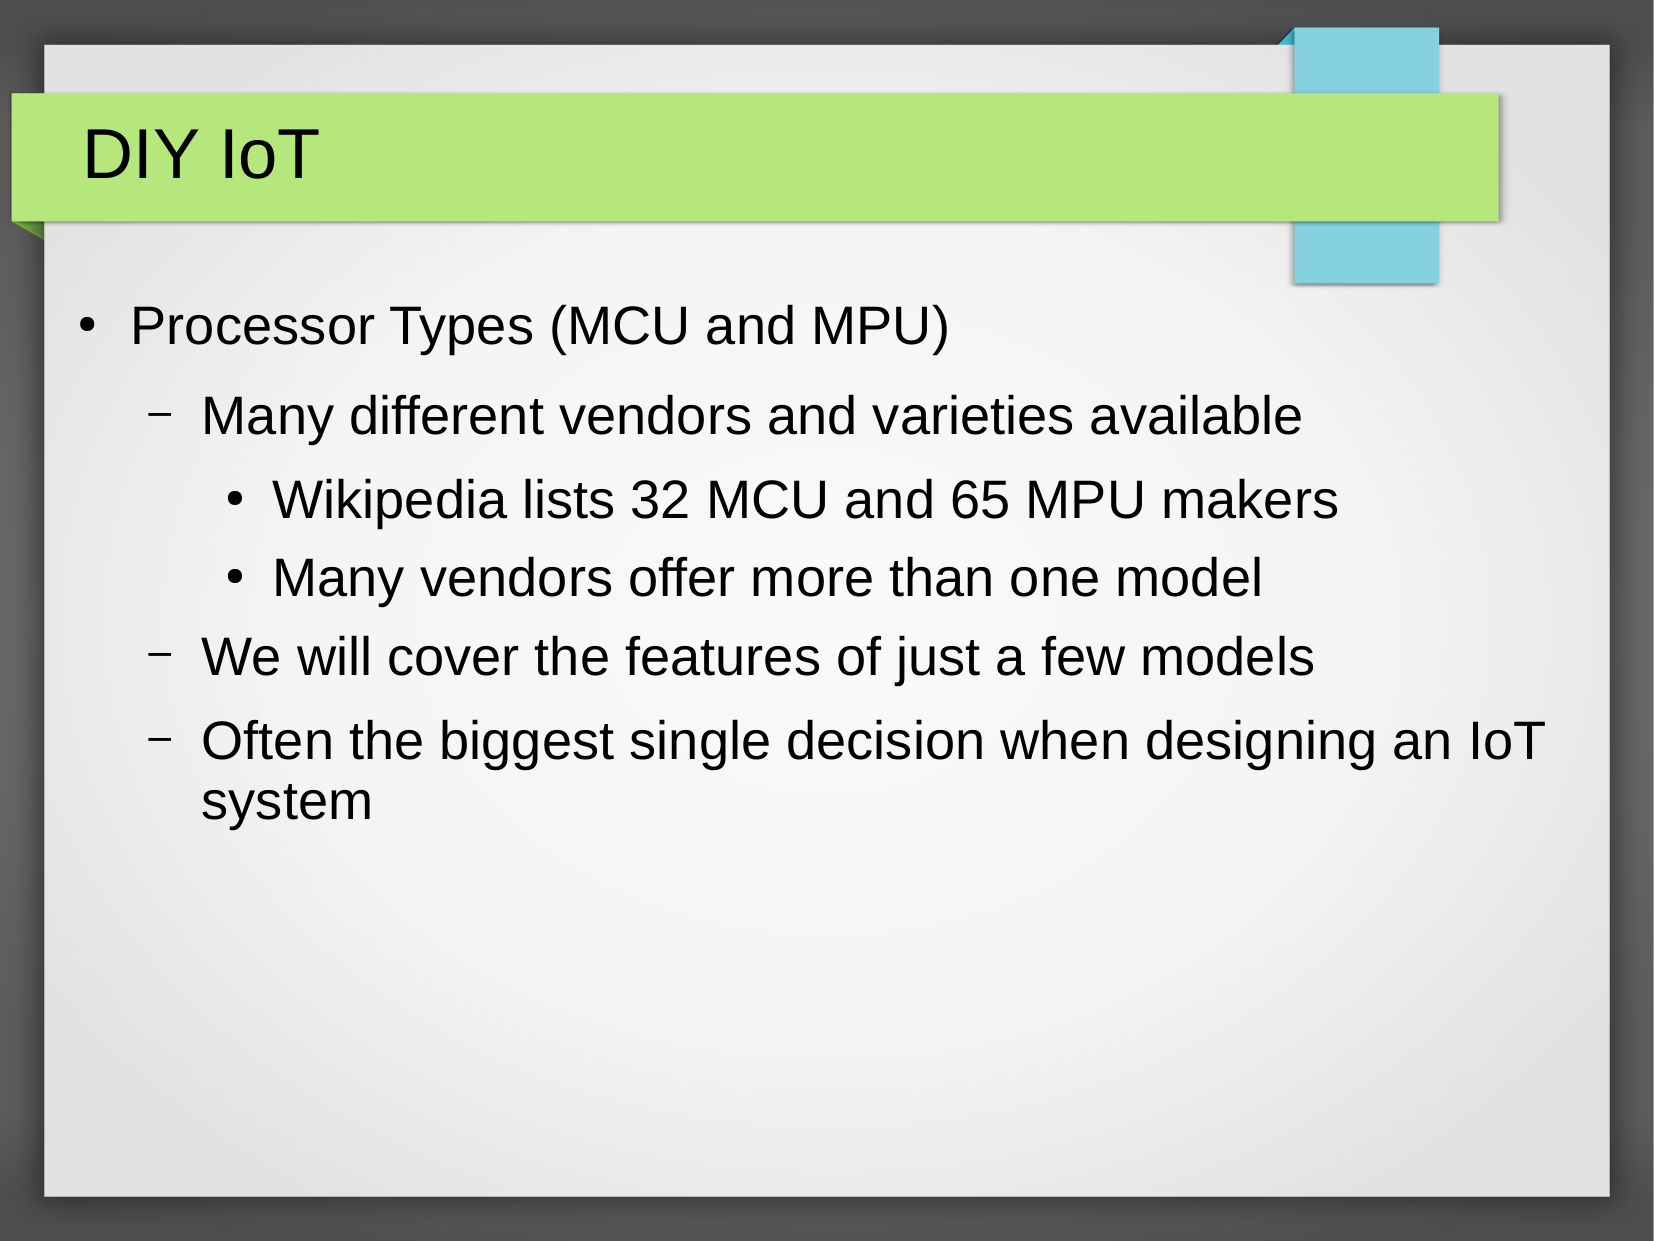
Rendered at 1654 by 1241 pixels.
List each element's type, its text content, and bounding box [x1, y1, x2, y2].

title DIY IoT [82, 94, 1264, 213]
list Processor Types (MCU and MPU) Many different vendors and varieties available Wikipedia lists 32 MCU and 65 MPU makers Many vendors offer more than one model We will cover the features of just a few models Often the biggest single decision when designing an IoT system [60, 295, 1549, 1126]
picture [0, 0, 1654, 1241]
